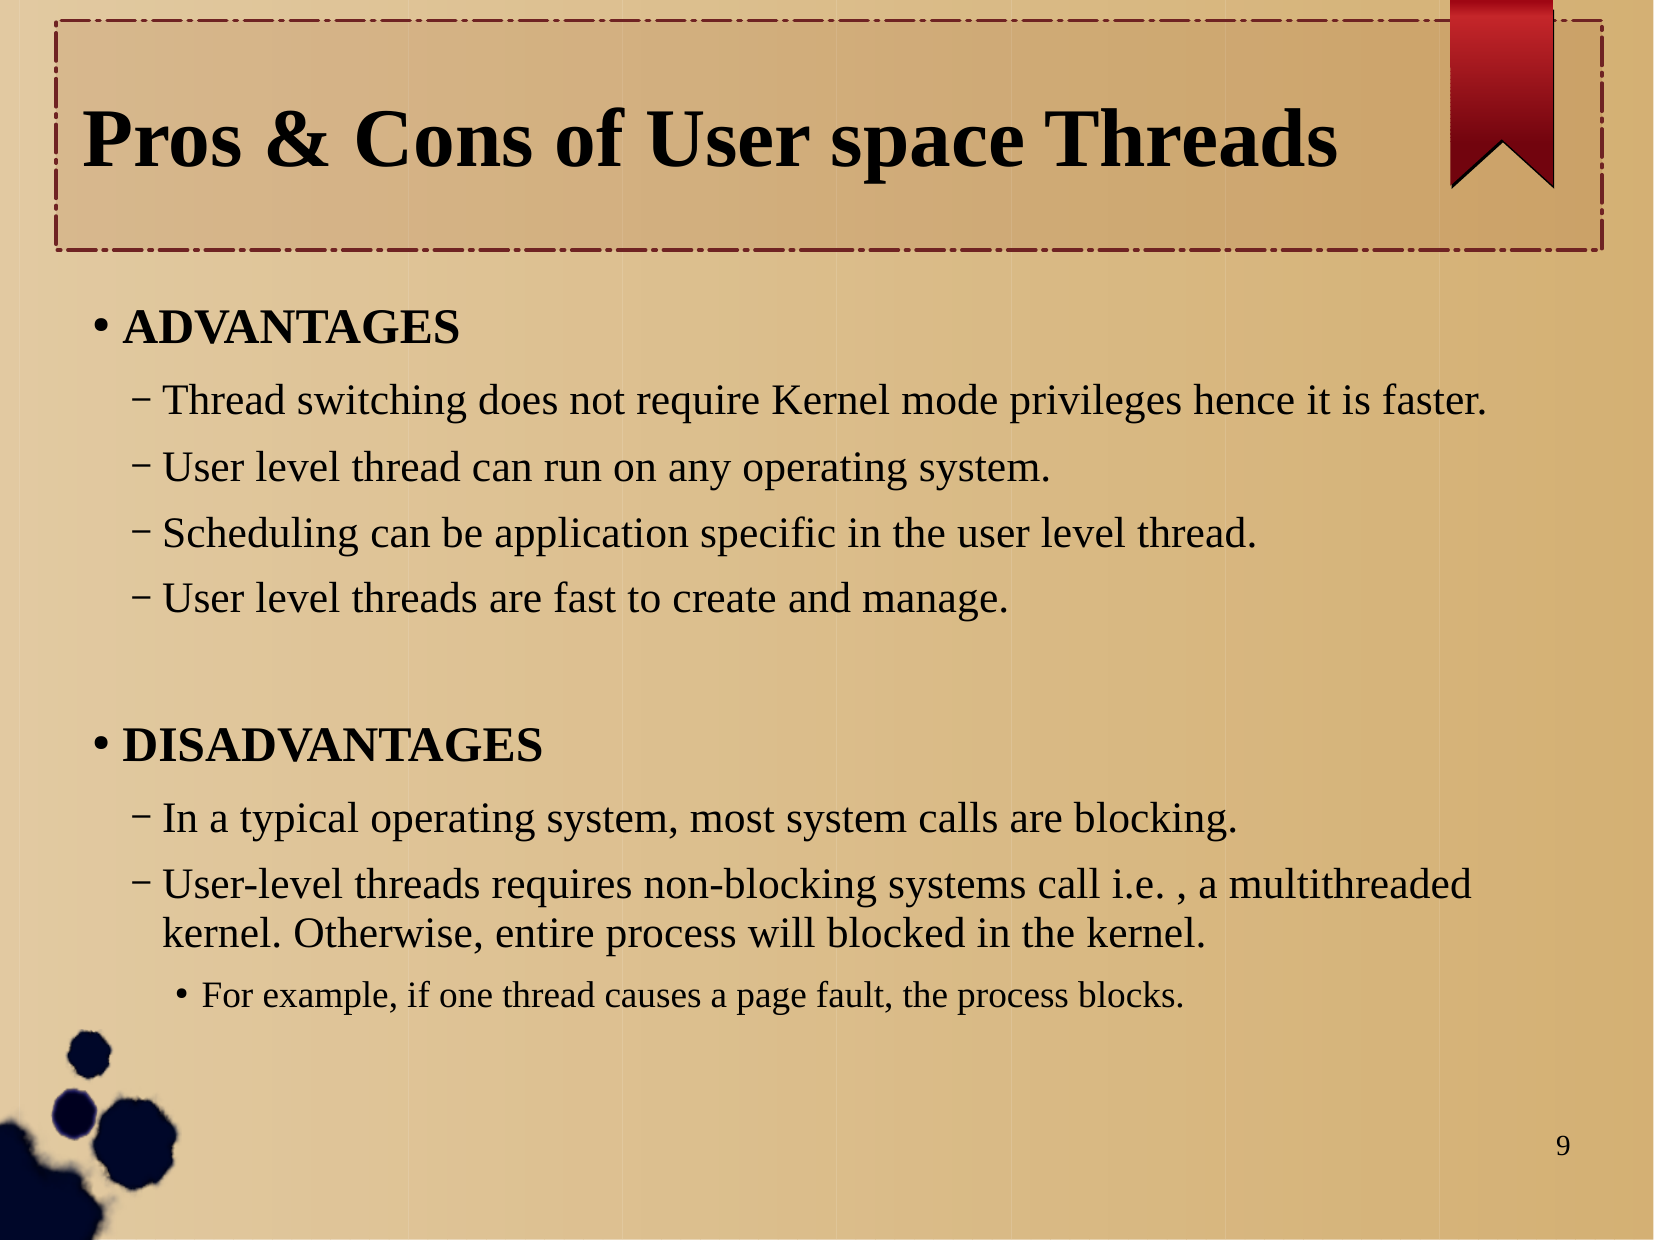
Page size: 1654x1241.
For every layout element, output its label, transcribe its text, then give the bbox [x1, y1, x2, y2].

title Pros & Cons of User space Threads [82, 47, 1412, 229]
list ADVANTAGES Thread switching does not require Kernel mode privileges hence it is faster. User level thread can run on any operating system. Scheduling can be application specific in the user level thread. User level threads are fast to create and manage. DISADVANTAGES In a typical operating system, most system calls are blocking. User-level threads requires non-blocking systems call i.e. , a multithreaded kernel. Otherwise, entire process will blocked in the kernel. For example, if one thread causes a page fault, the process blocks. [82, 299, 1571, 1019]
